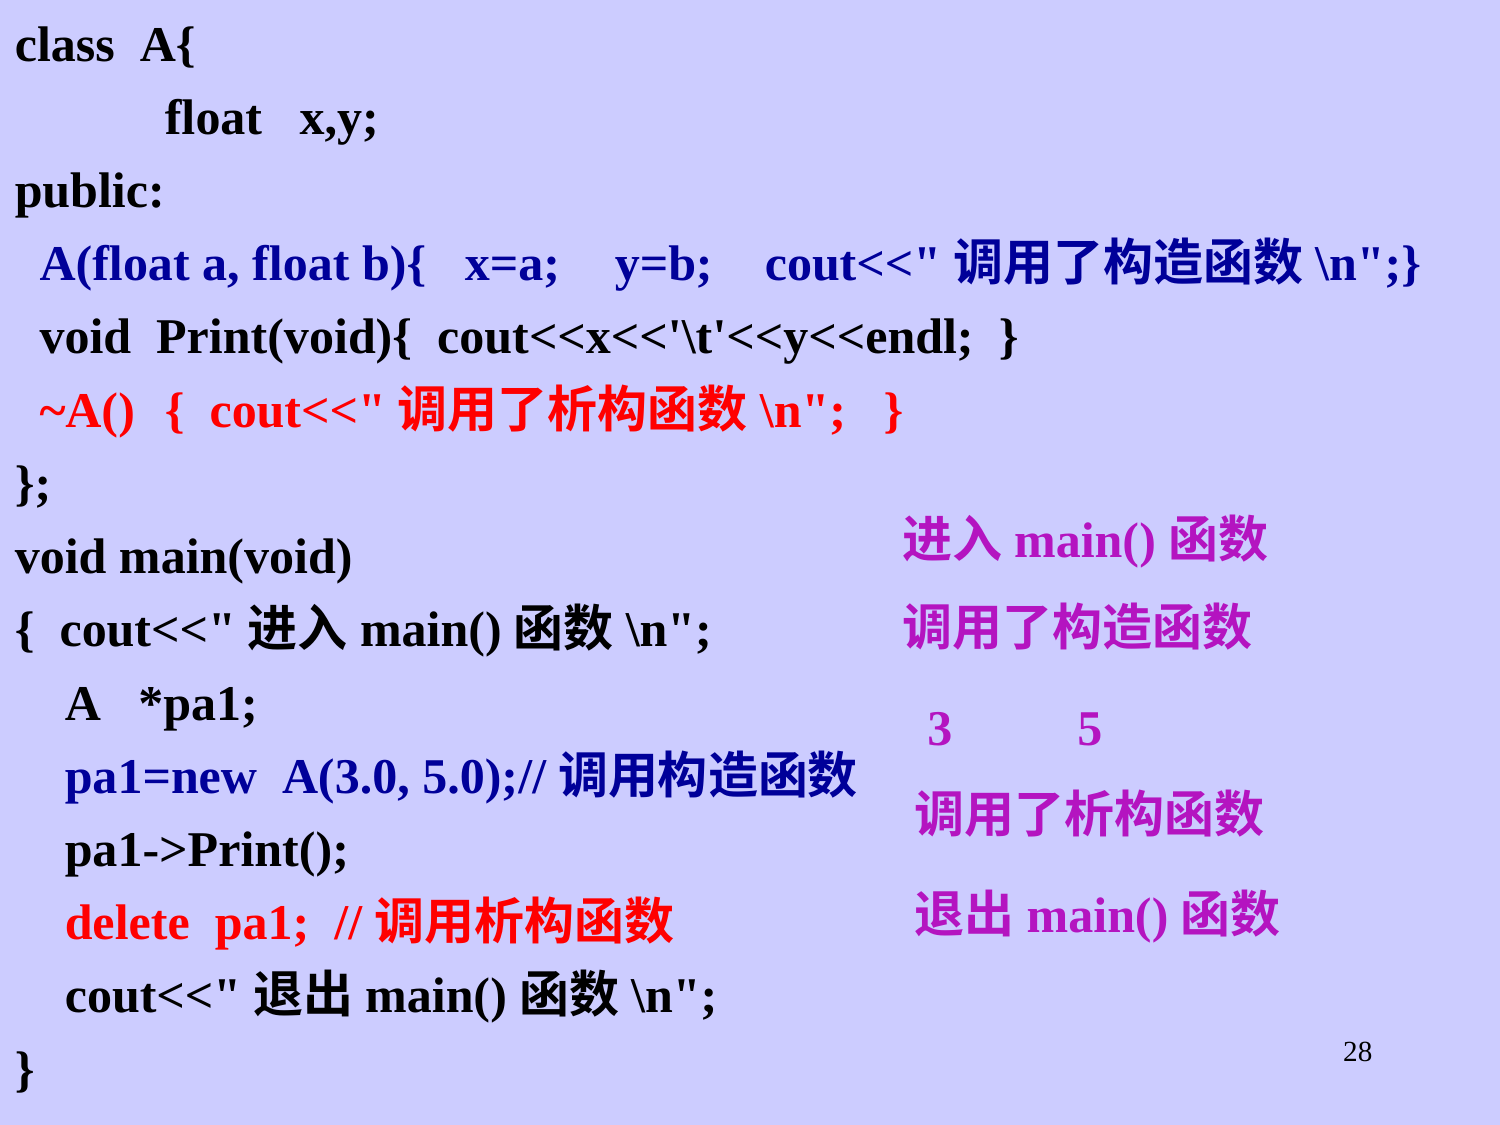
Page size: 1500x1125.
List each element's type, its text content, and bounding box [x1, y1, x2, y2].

text_box 进入main()函数 [887, 499, 1401, 576]
text_box class A{ float x,y; public: A(float a, float b){ x=a; y=b; cout<<"调用了构造函数\n";} void Print(void){ cout<<x<<'\t'<<y<<endl; } ~A() { cout<<"调用了析构函数\n"; } }; void main(void) { cout<<"进入main()函数\n"; A *pa1; pa1=new A(3.0, 5.0);//调用构造函数 pa1->Print(); delete pa1; //调用析构函数 cout<<"退出main()函数\n"; } [0, 19, 1476, 1103]
text_box 调用了构造函数 [887, 587, 1438, 663]
text_box 3 5 [912, 687, 1338, 763]
text_box 退出main()函数 [900, 874, 1351, 951]
text_box 调用了析构函数 [900, 774, 1351, 851]
